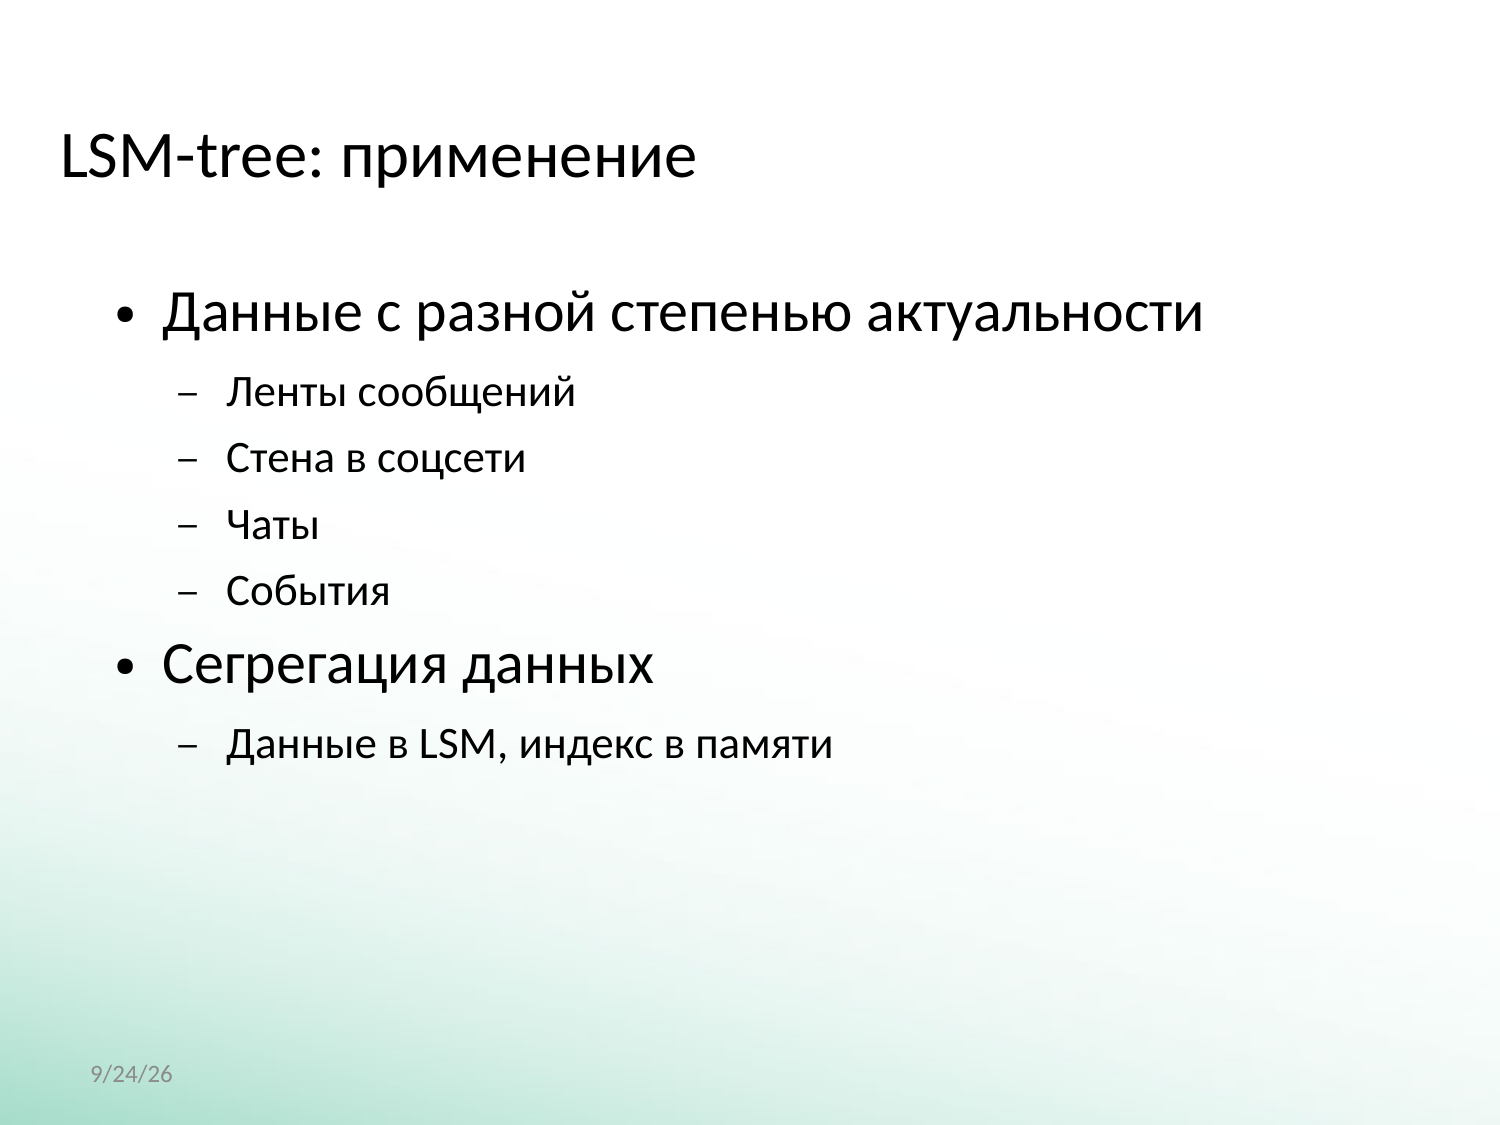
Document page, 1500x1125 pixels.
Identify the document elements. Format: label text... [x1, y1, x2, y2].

title LSM-tree: применение [60, 90, 1410, 231]
list Данные с разной степенью актуальности Ленты сообщений Стена в соцсети Чаты События Сегрегация данных Данные в LSM, индекс в памяти [98, 286, 1419, 776]
picture [0, 0, 1500, 1125]
